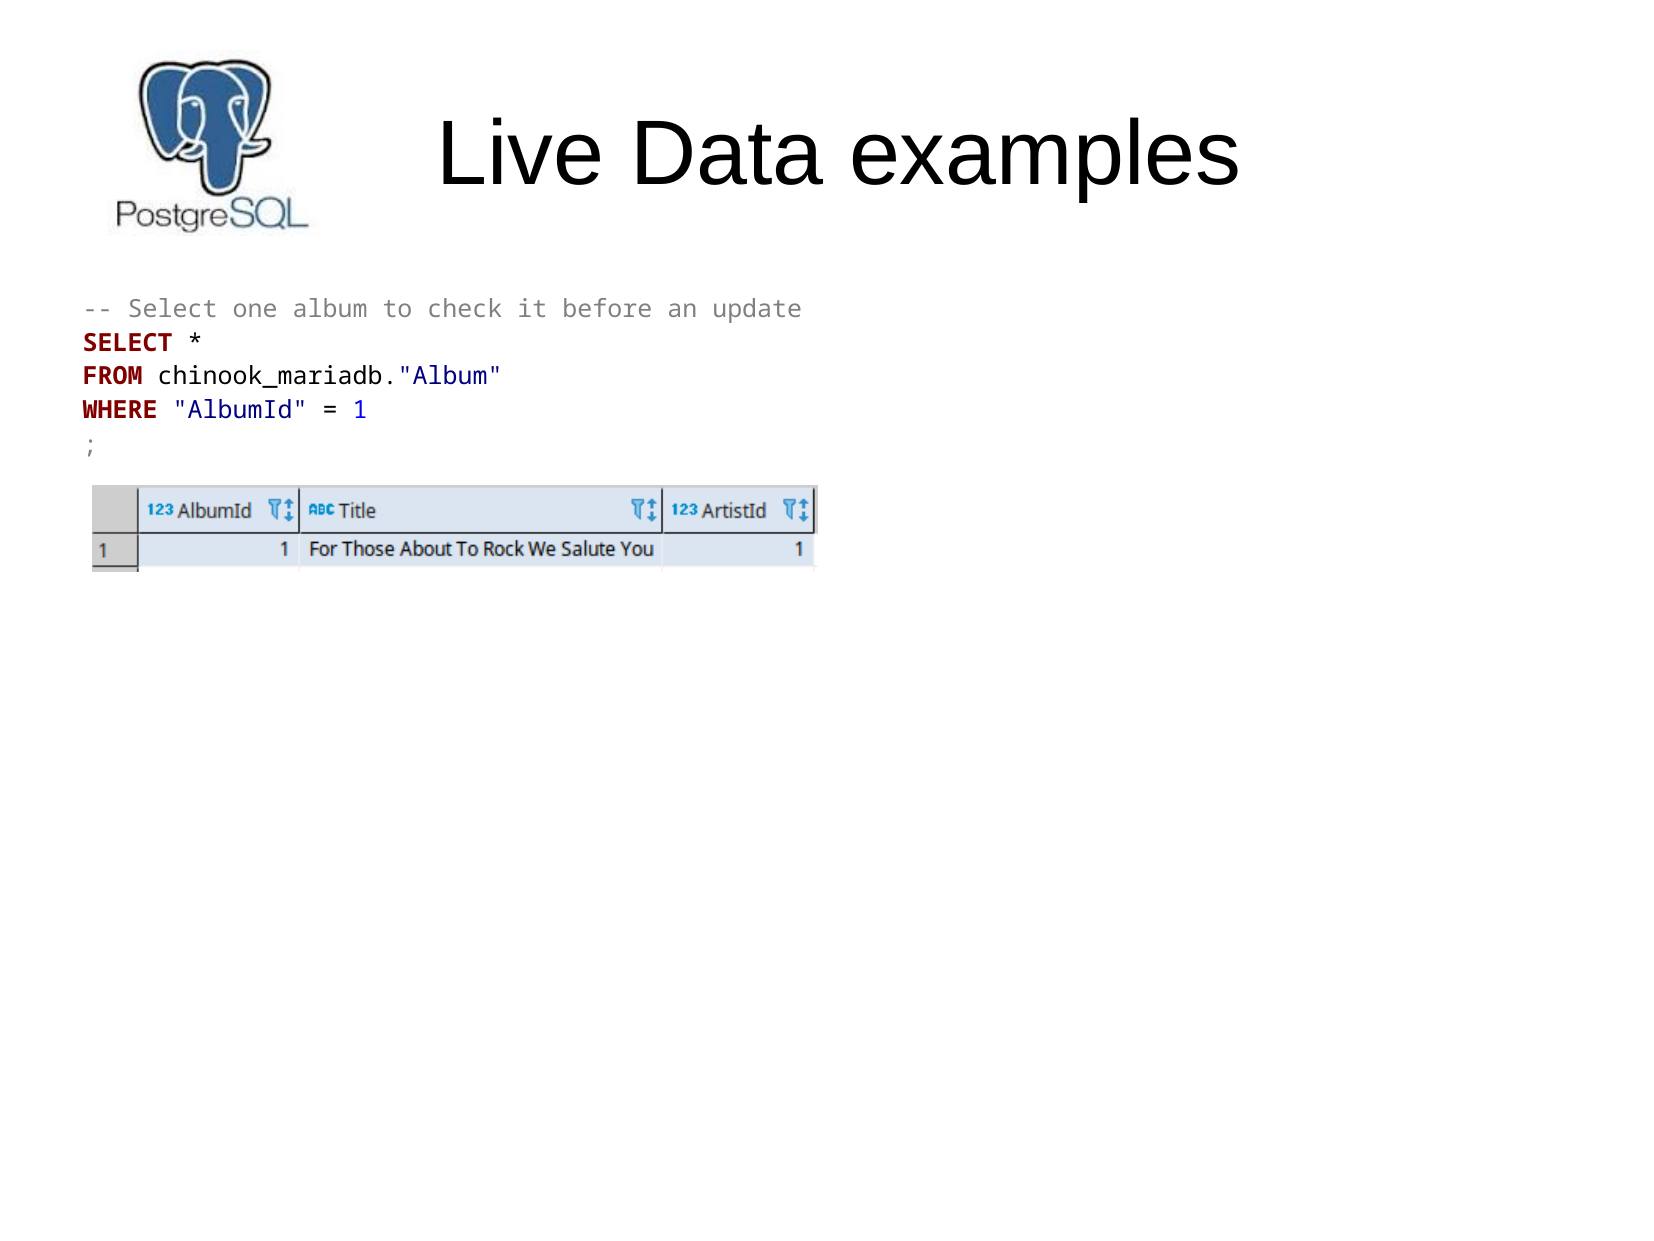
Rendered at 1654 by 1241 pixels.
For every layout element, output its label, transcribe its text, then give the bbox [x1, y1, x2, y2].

picture [58, 50, 356, 237]
list -- Select one album to check it before an update SELECT * FROM chinook_mariadb."Album" WHERE "AlbumId" = 1 ; [82, 290, 1538, 1010]
title Live Data examples [82, 49, 1571, 257]
picture [92, 485, 818, 572]
